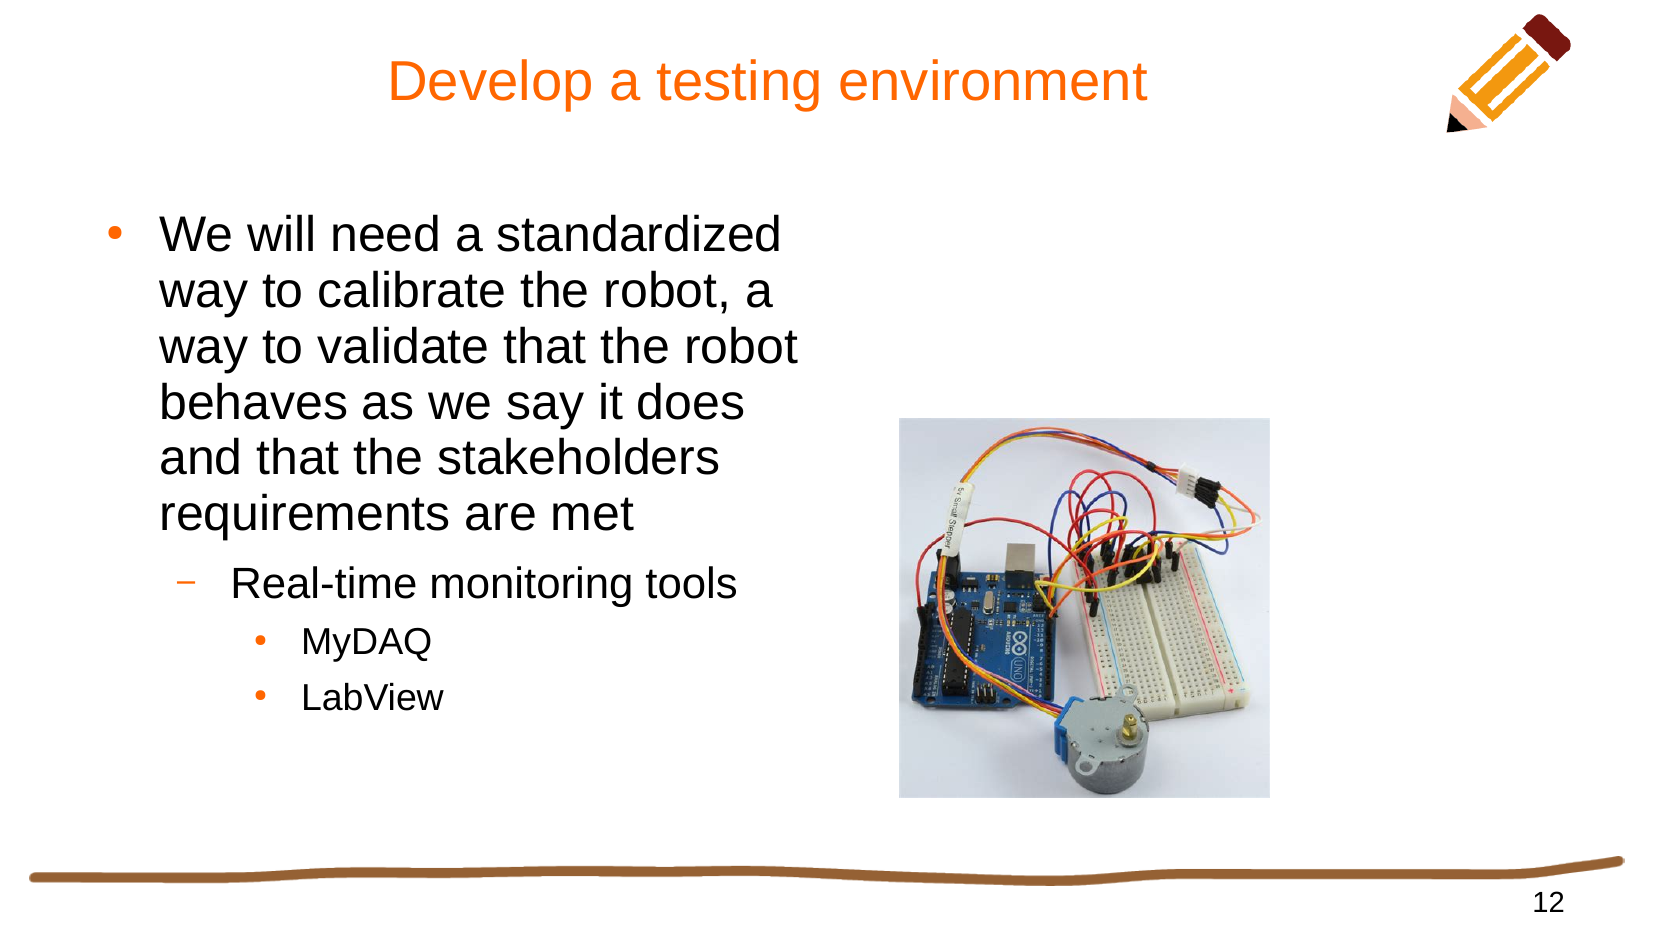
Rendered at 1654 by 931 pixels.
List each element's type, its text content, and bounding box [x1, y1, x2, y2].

picture [29, 856, 1625, 886]
list We will need a standardized way to calibrate the robot, a way to validate that the robot behaves as we say it does and that the stakeholders requirements are met Real-time monitoring tools MyDAQ LabView [88, 206, 809, 857]
picture [899, 418, 1270, 798]
title Develop a testing environment [88, 29, 1447, 133]
picture [1446, 14, 1571, 133]
